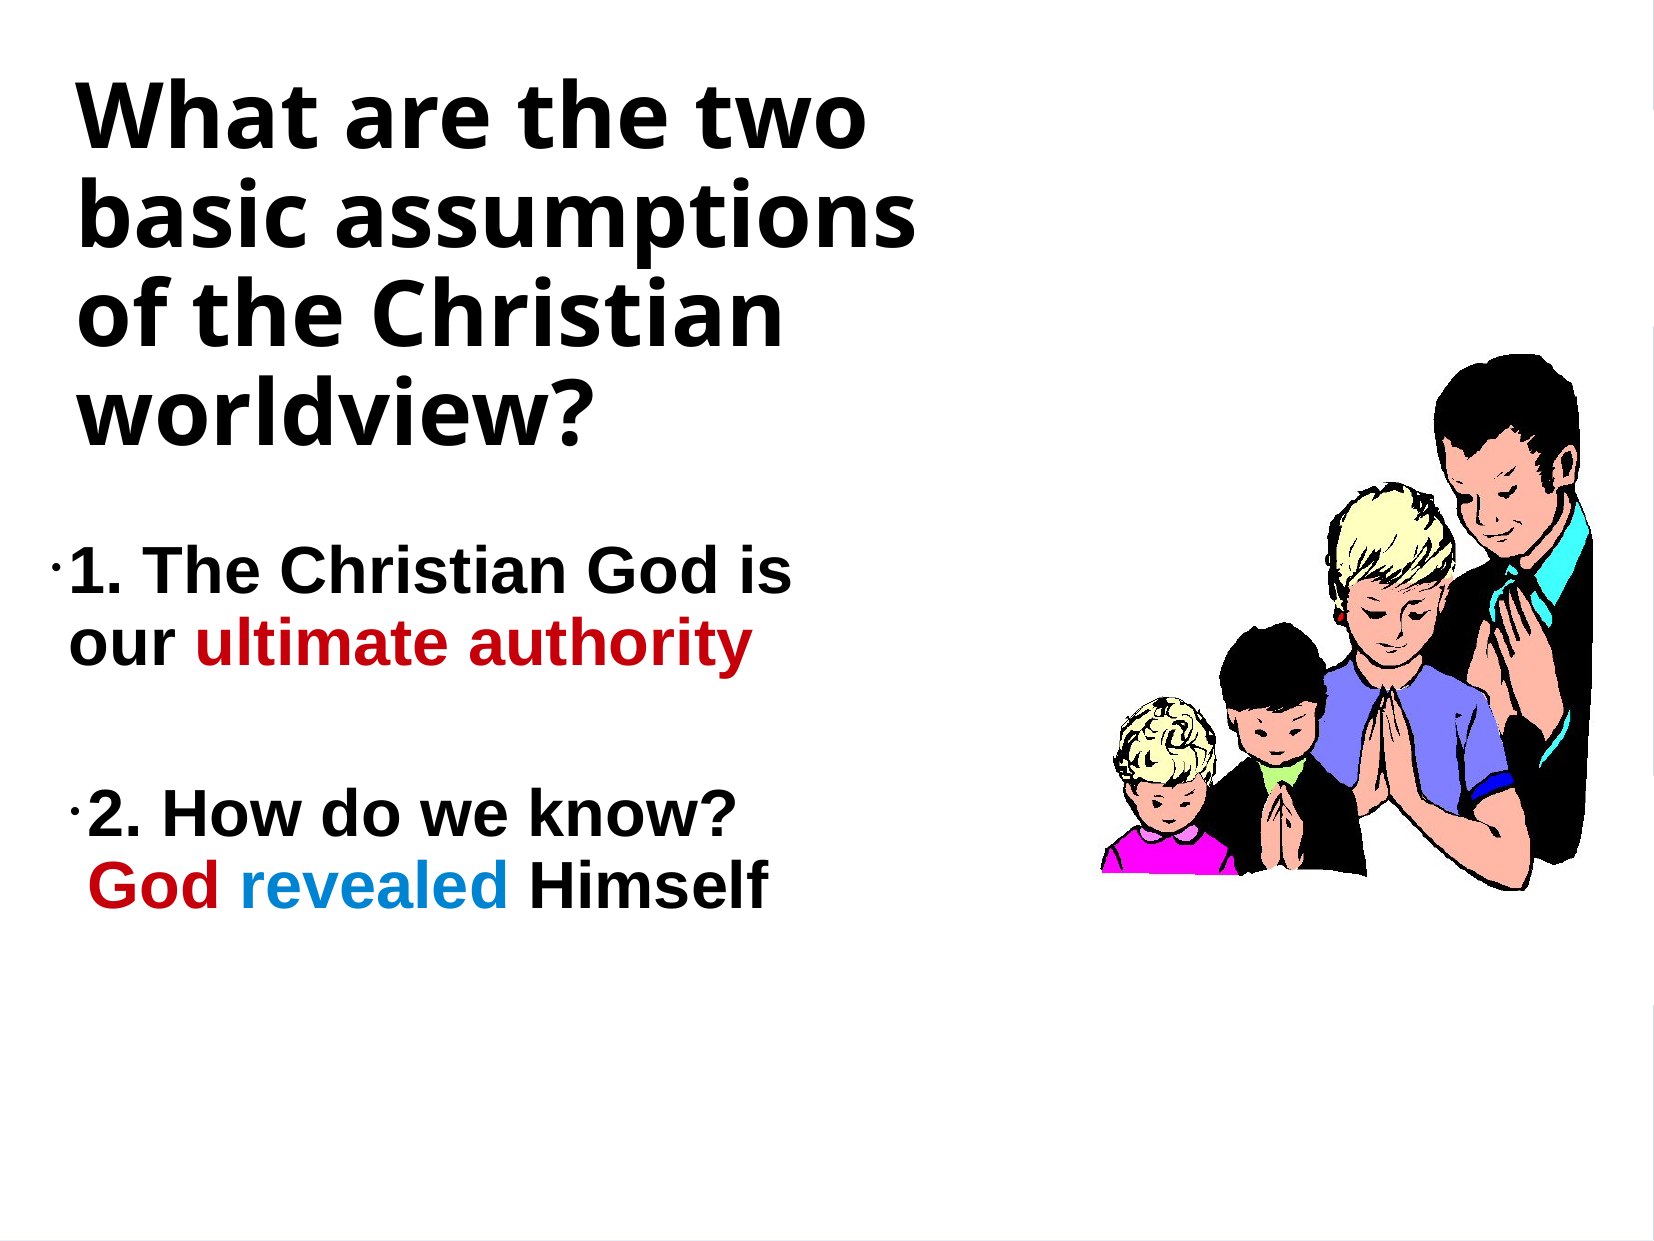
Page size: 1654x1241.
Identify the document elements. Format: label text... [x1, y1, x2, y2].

list 1. The Christian God is our ultimate authority [50, 535, 834, 701]
picture [1098, 353, 1596, 891]
title What are the two basic assumptions of the Christian worldview? [58, 69, 999, 467]
text_box [0, 0, 1654, 1241]
list 2. How do we know? God revealed Himself [69, 779, 853, 1001]
